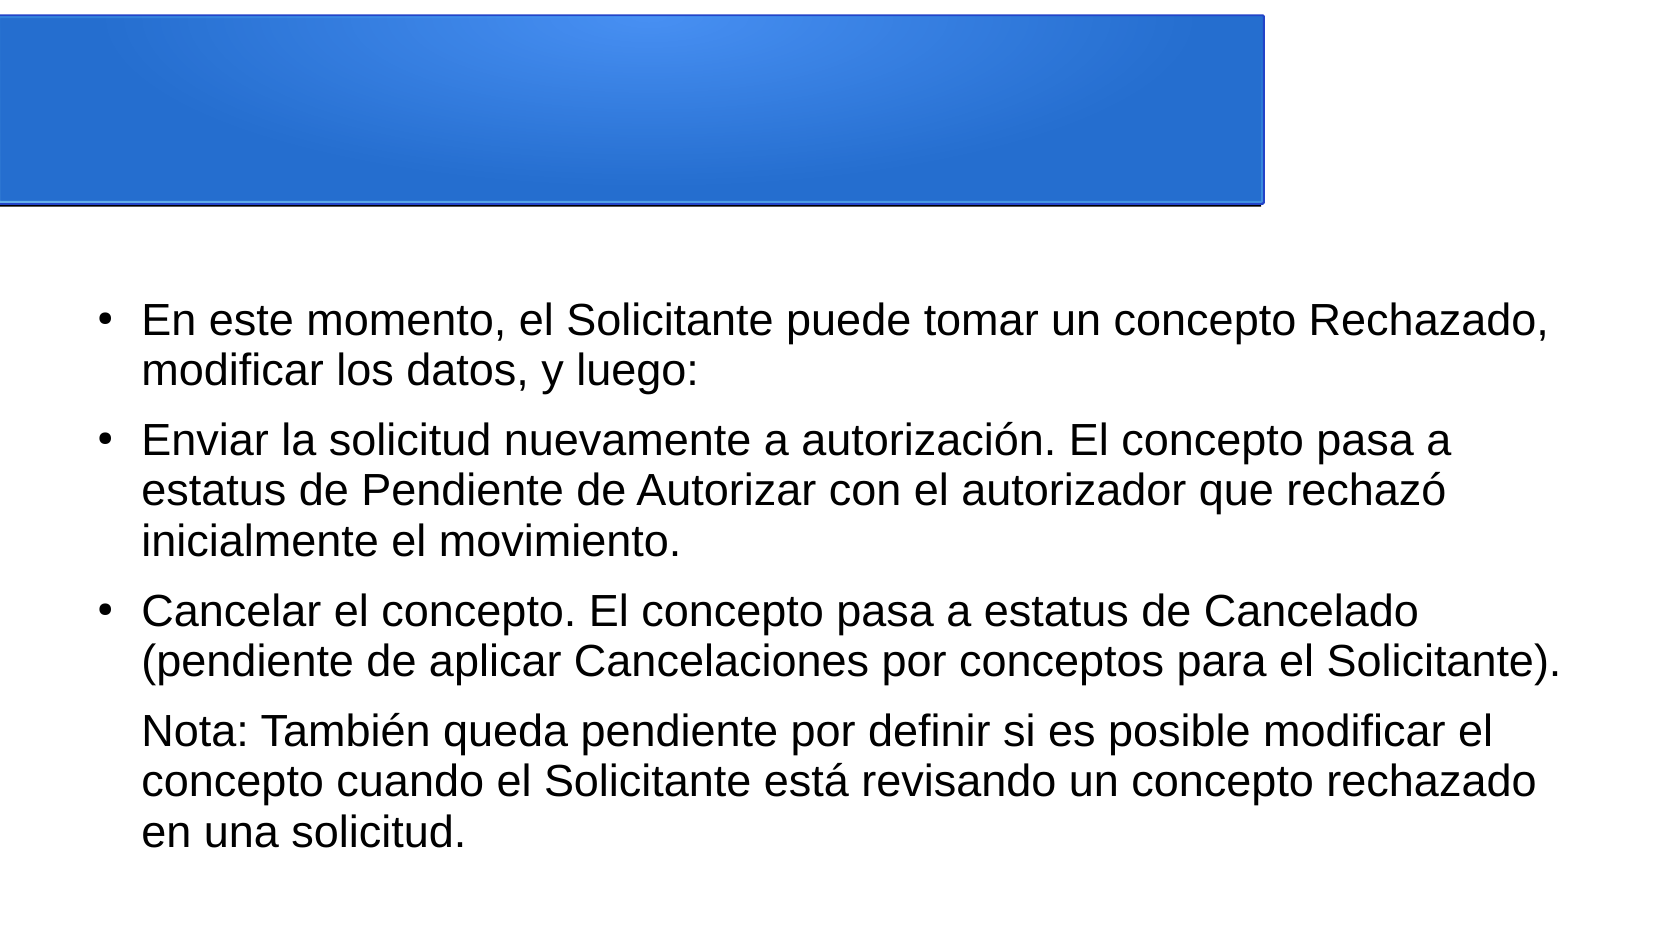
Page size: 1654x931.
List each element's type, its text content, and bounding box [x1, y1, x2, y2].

list En este momento, el Solicitante puede tomar un concepto Rechazado, modificar los datos, y luego: Enviar la solicitud nuevamente a autorización. El concepto pasa a estatus de Pendiente de Autorizar con el autorizador que rechazó inicialmente el movimiento. Cancelar el concepto. El concepto pasa a estatus de Cancelado (pendiente de aplicar Cancelaciones por conceptos para el Solicitante). Nota: También queda pendiente por definir si es posible modificar el concepto cuando el Solicitante está revisando un concepto rechazado en una solicitud. [82, 224, 1571, 910]
